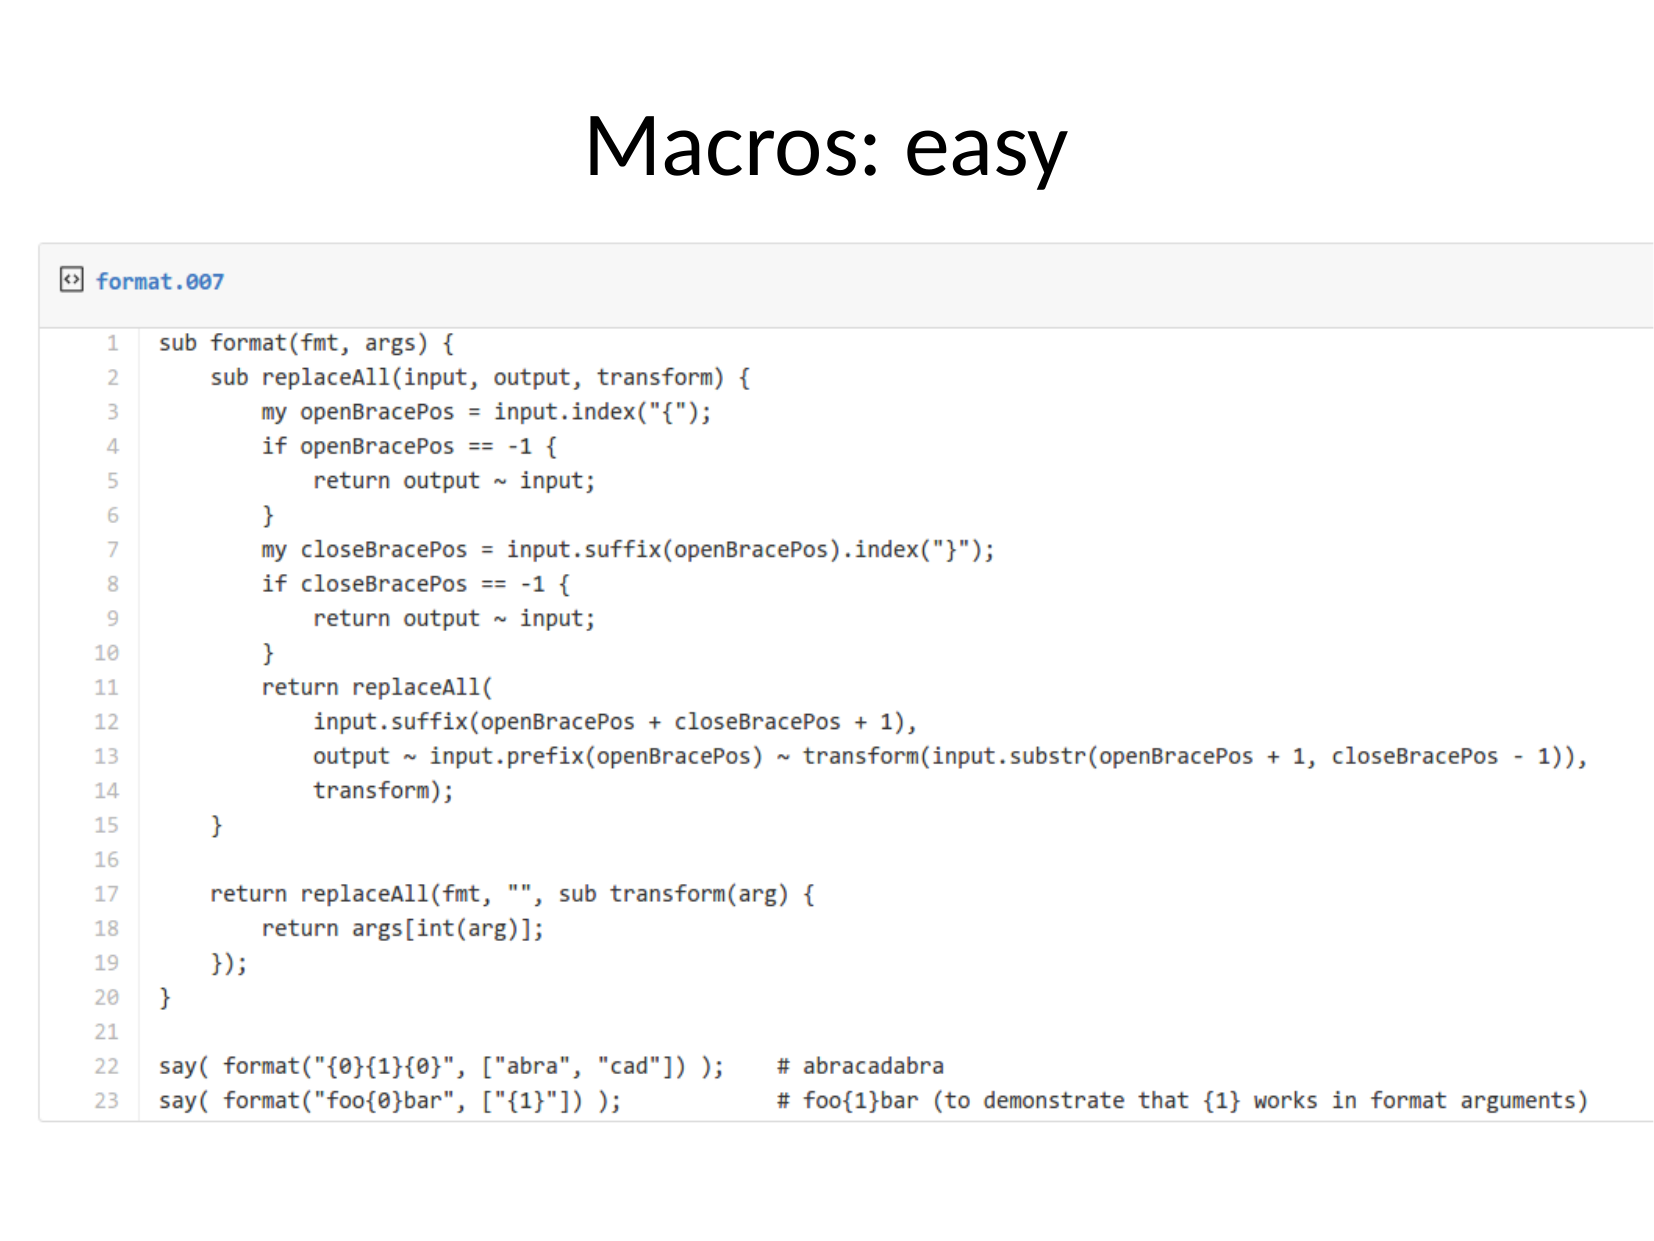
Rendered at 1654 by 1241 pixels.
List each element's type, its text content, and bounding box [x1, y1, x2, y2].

picture [15, 224, 1654, 1146]
title Macros: easy [82, 49, 1571, 224]
